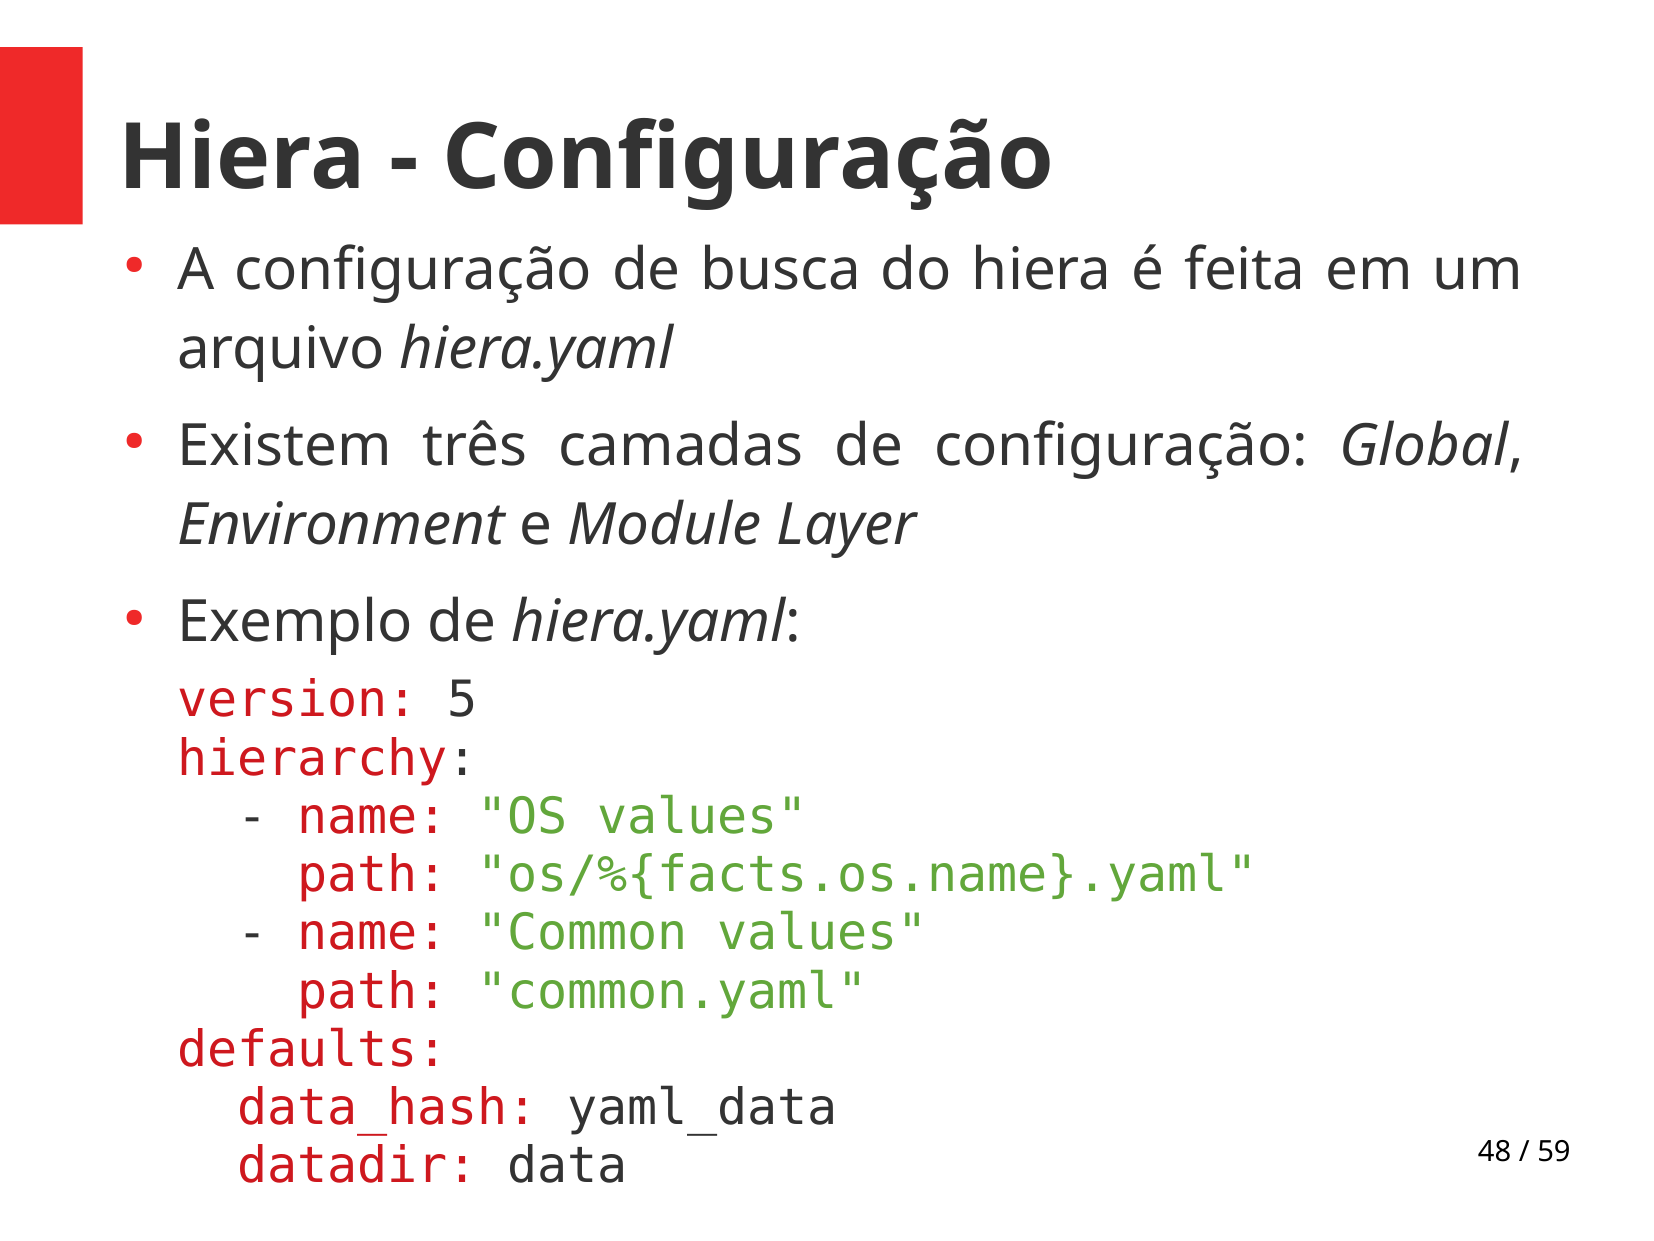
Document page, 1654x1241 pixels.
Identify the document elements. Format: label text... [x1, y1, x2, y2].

list A configuração de busca do hiera é feita em um arquivo hiera.yaml Existem três camadas de configuração: Global, Environment e Module Layer Exemplo de hiera.yaml: version: 5 hierarchy: - name: "OS values" path: "os/%{facts.os.name}.yaml" - name: "Common values" path: "common.yaml" defaults: data_hash: yaml_data datadir: data [106, 226, 1524, 1128]
title Hiera - Configuração [118, 49, 1571, 257]
